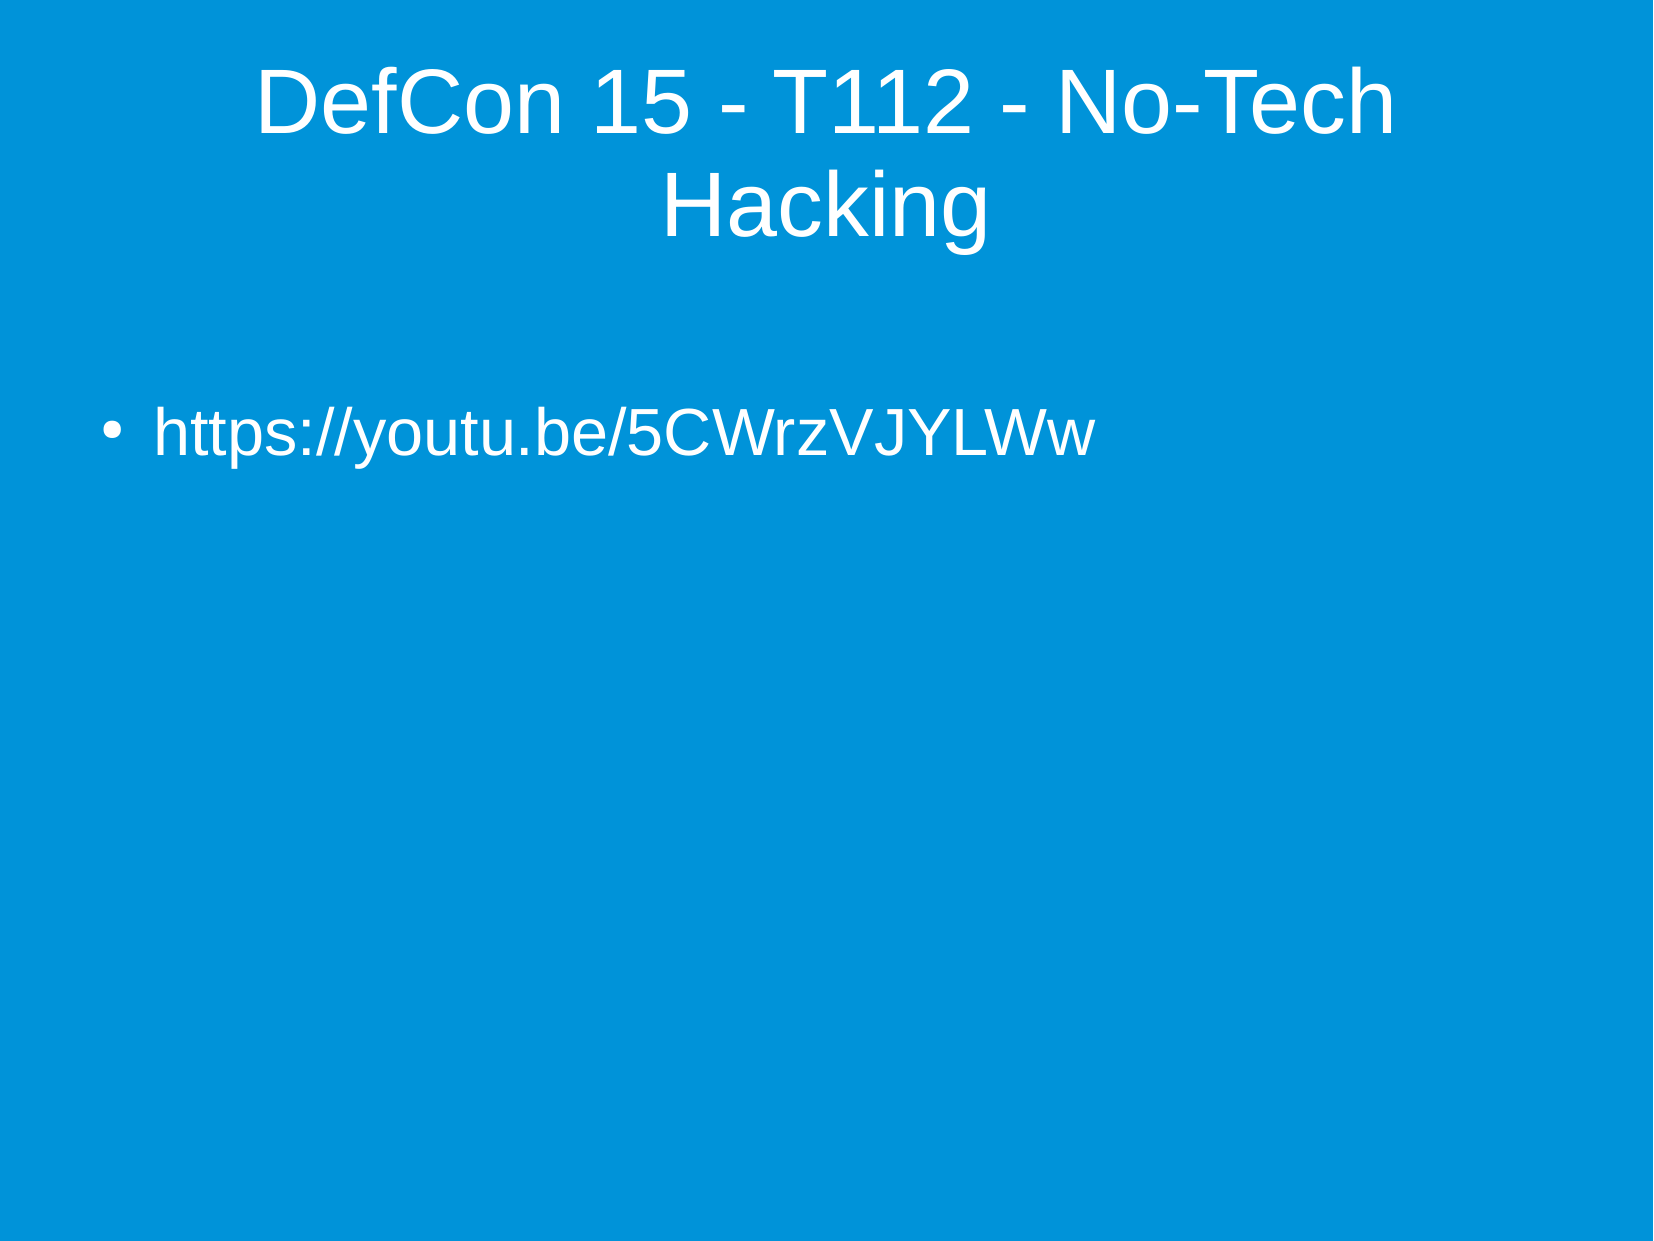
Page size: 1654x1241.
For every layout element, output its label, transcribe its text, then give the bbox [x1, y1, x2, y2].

title DefCon 15 - T112 - No-Tech Hacking [82, 49, 1571, 257]
list https://youtu.be/5CWrzVJYLWw [82, 290, 1571, 1010]
